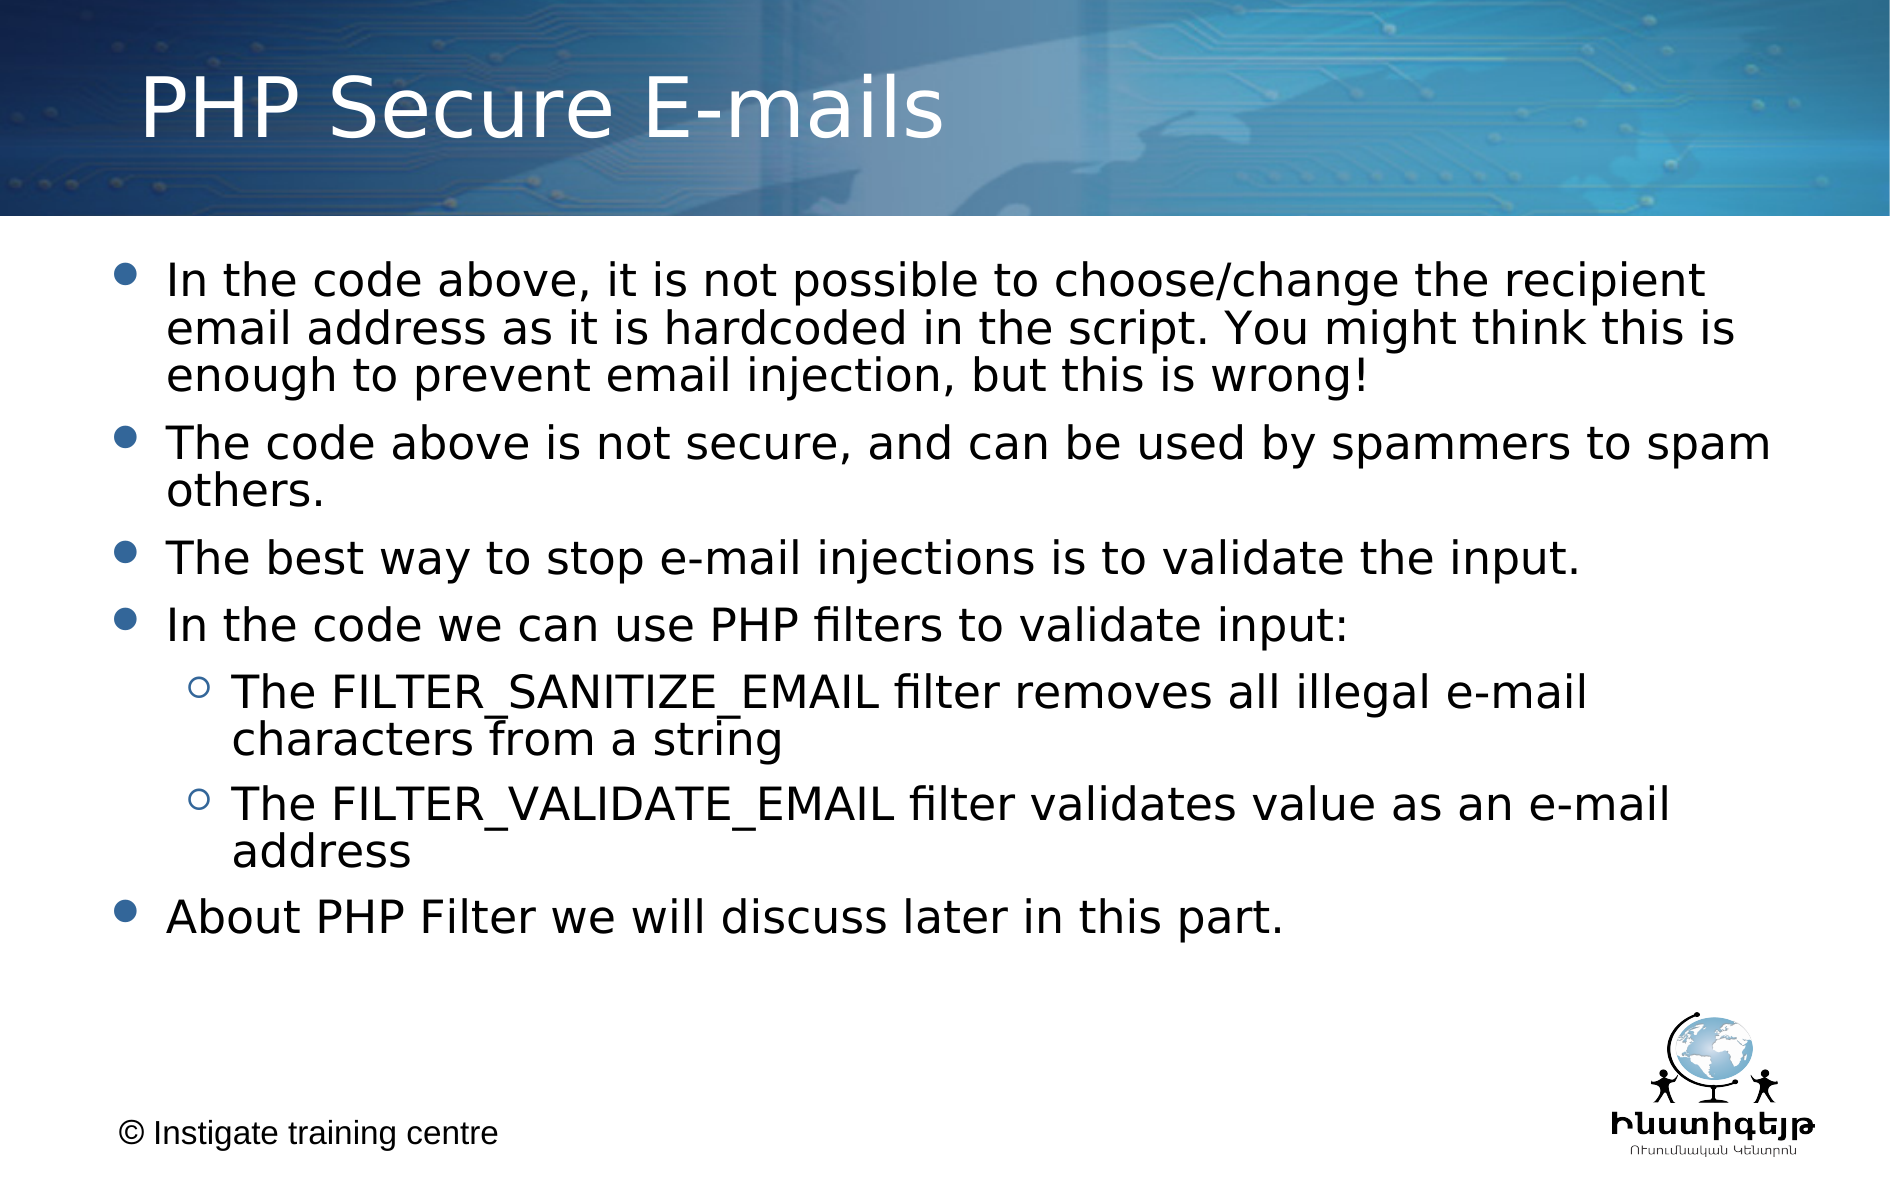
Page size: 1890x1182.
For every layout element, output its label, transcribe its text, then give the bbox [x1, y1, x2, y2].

text_box PHP Secure E-mails [138, 82, 1801, 89]
picture [1612, 1012, 1815, 1157]
picture [0, 0, 1890, 216]
list In the code above, it is not possible to choose/change the recipient email address as it is hardcoded in the script. You might think this is enough to prevent email injection, but this is wrong! The code above is not secure, and can be used by spammers to spam others. The best way to stop e-mail injections is to validate the input. In the code we can use PHP filters to validate input: The FILTER_SANITIZE_EMAIL filter removes all illegal e-mail characters from a string The FILTER_VALIDATE_EMAIL filter validates value as an e-mail address About PHP Filter we will discuss later in this part. [110, 258, 1801, 285]
